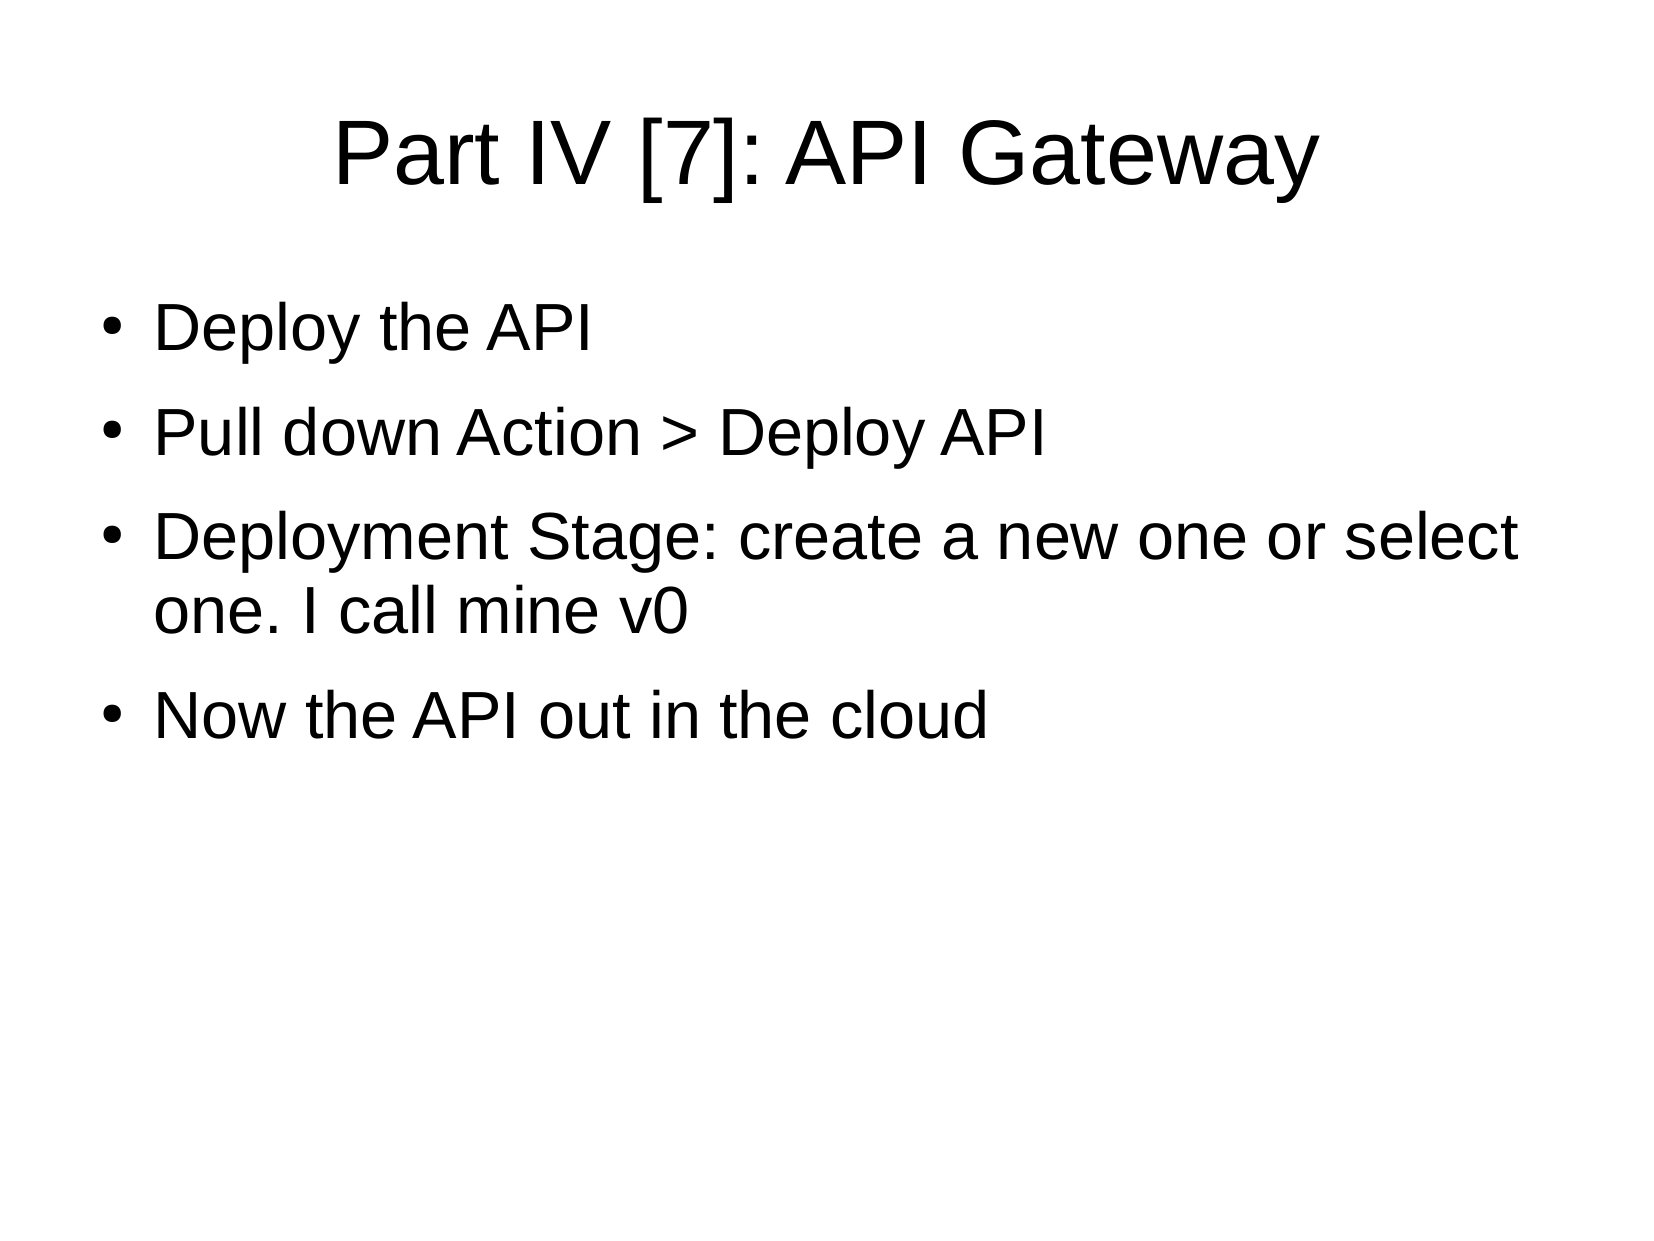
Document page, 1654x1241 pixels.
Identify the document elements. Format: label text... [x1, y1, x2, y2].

title Part IV [7]: API Gateway [82, 49, 1571, 257]
list Deploy the API Pull down Action > Deploy API Deployment Stage: create a new one or select one. I call mine v0 Now the API out in the cloud [82, 290, 1571, 1010]
